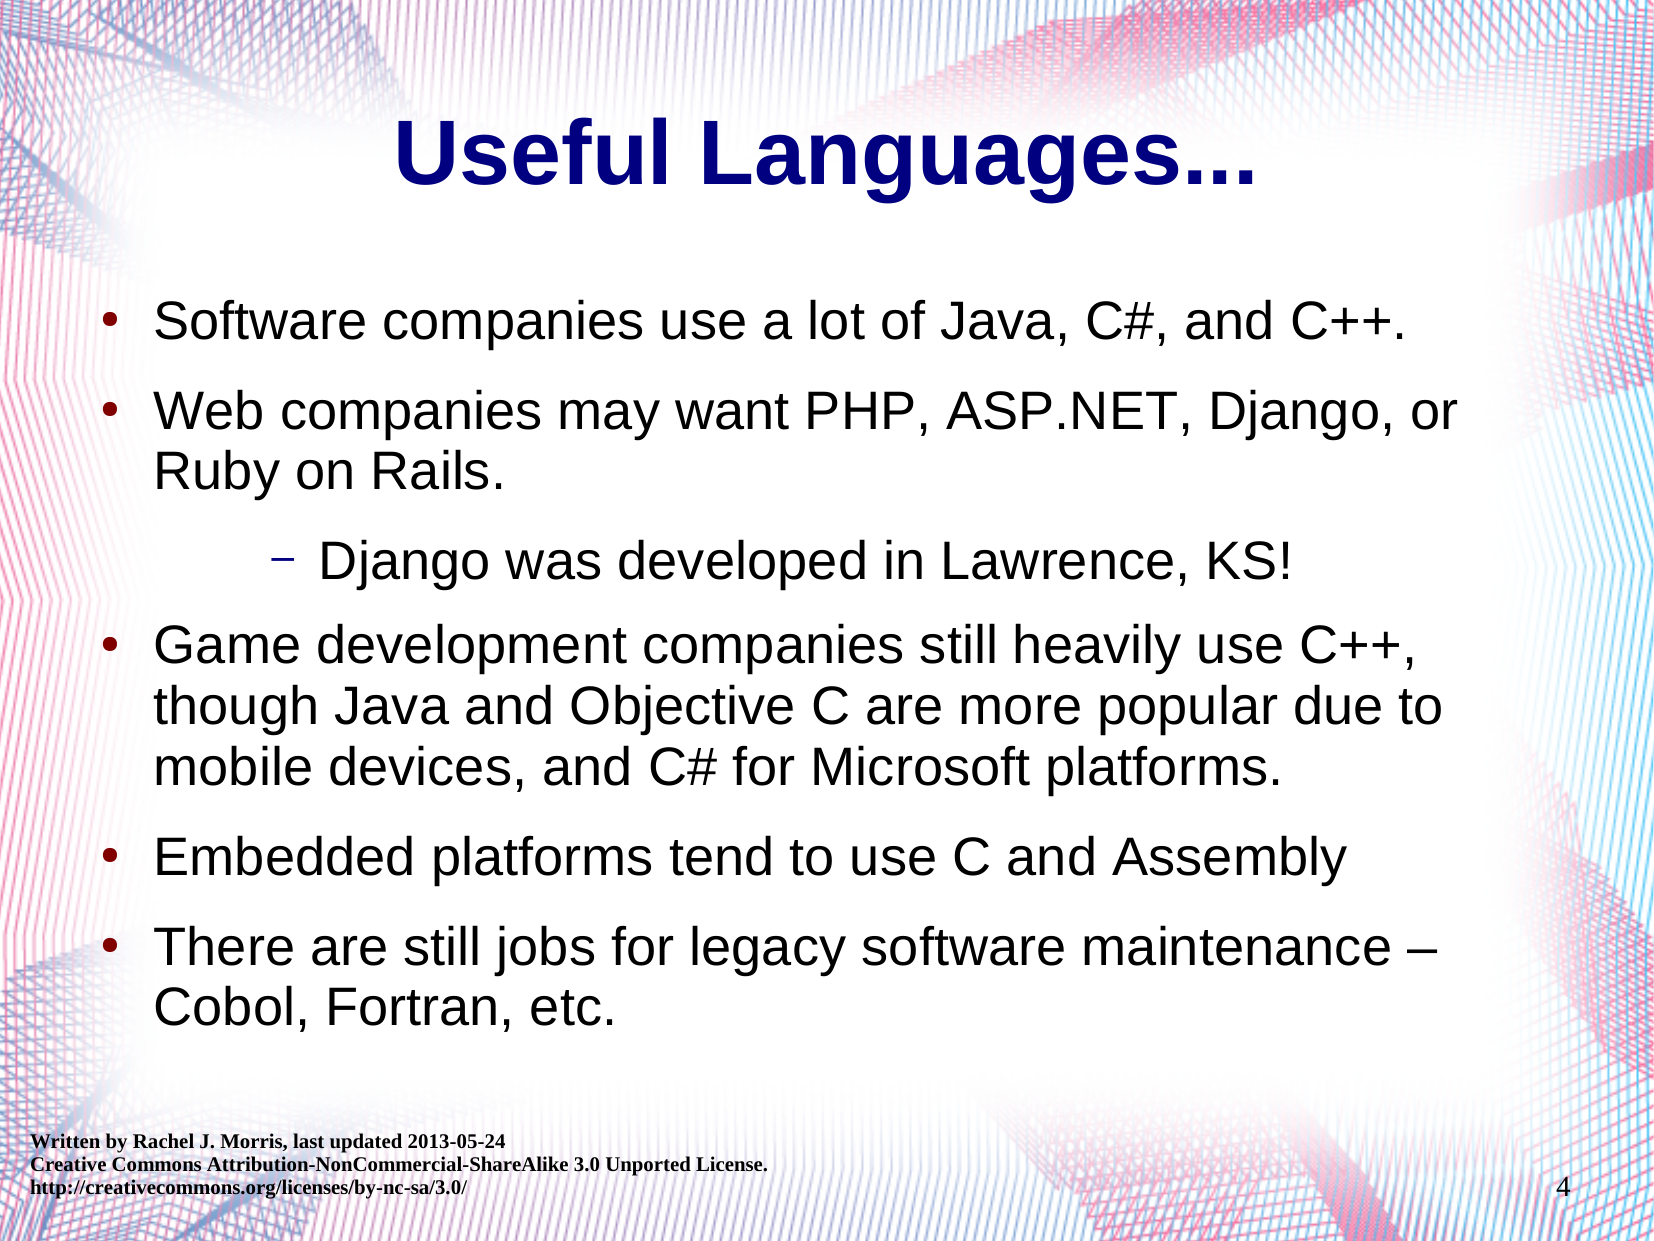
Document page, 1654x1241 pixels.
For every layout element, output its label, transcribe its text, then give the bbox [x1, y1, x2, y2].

picture [0, 0, 1654, 1241]
title Useful Languages... [82, 49, 1571, 257]
list Software companies use a lot of Java, C#, and C++. Web companies may want PHP, ASP.NET, Django, or Ruby on Rails. Django was developed in Lawrence, KS! Game development companies still heavily use C++, though Java and Objective C are more popular due to mobile devices, and C# for Microsoft platforms. Embedded platforms tend to use C and Assembly There are still jobs for legacy software maintenance – Cobol, Fortran, etc. [82, 290, 1571, 1040]
